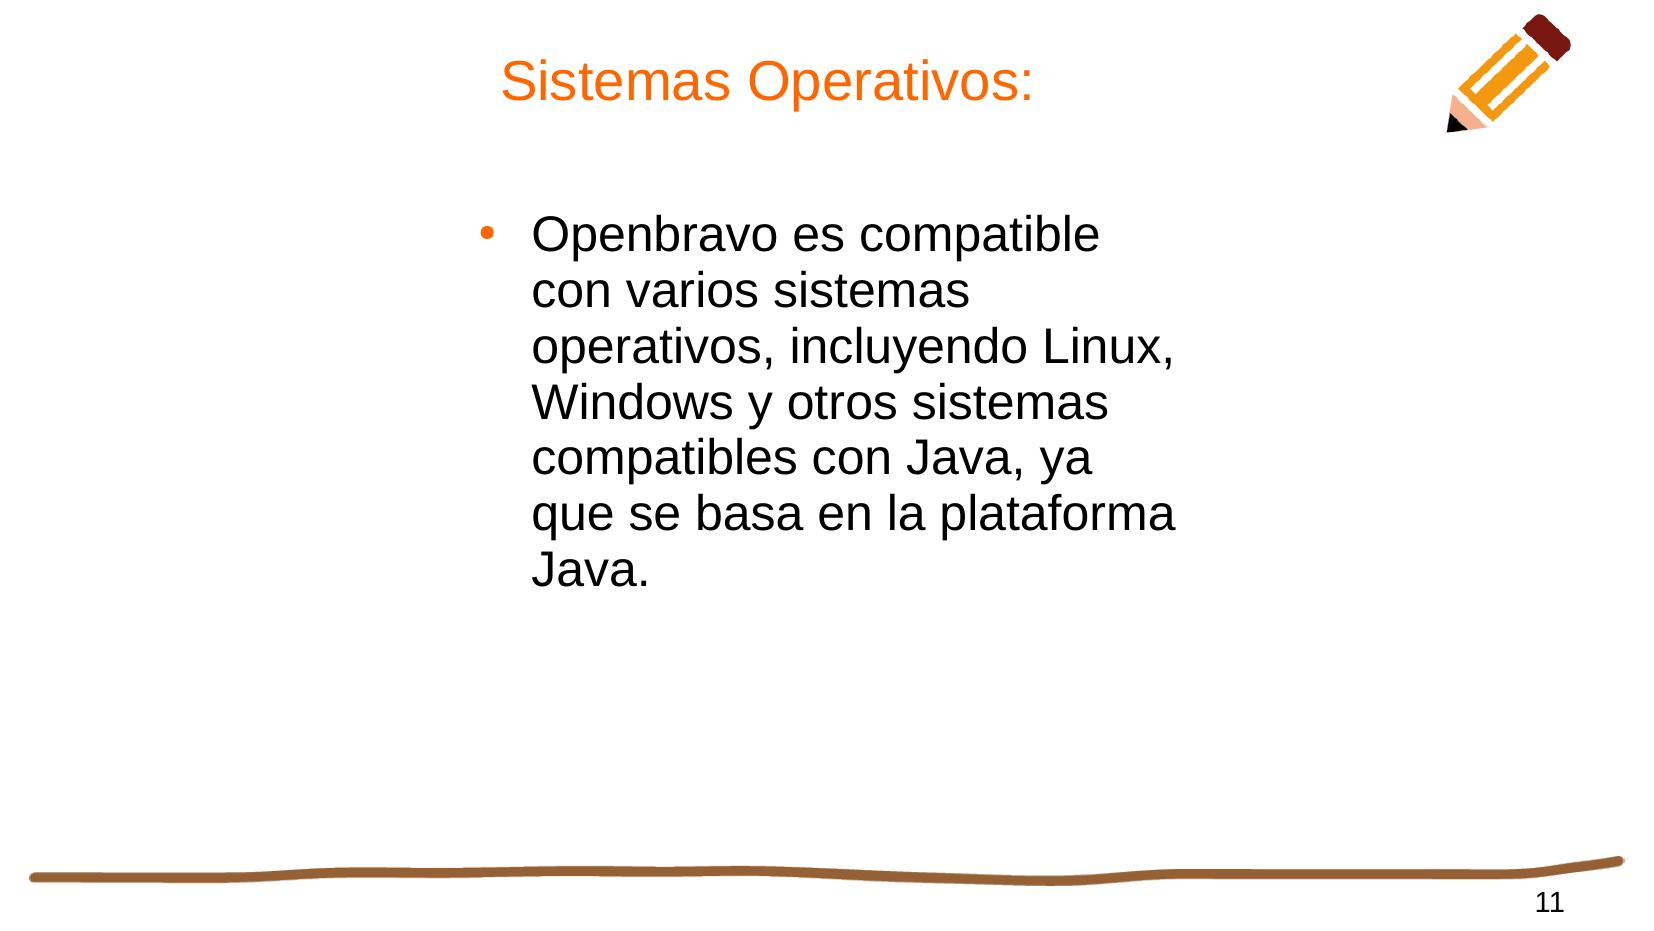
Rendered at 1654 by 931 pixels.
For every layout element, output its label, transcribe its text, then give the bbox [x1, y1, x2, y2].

list Openbravo es compatible con varios sistemas operativos, incluyendo Linux, Windows y otros sistemas compatibles con Java, ya que se basa en la plataforma Java. [460, 206, 1182, 857]
picture [29, 856, 1625, 886]
picture [1446, 14, 1571, 133]
title Sistemas Operativos: [88, 29, 1447, 133]
